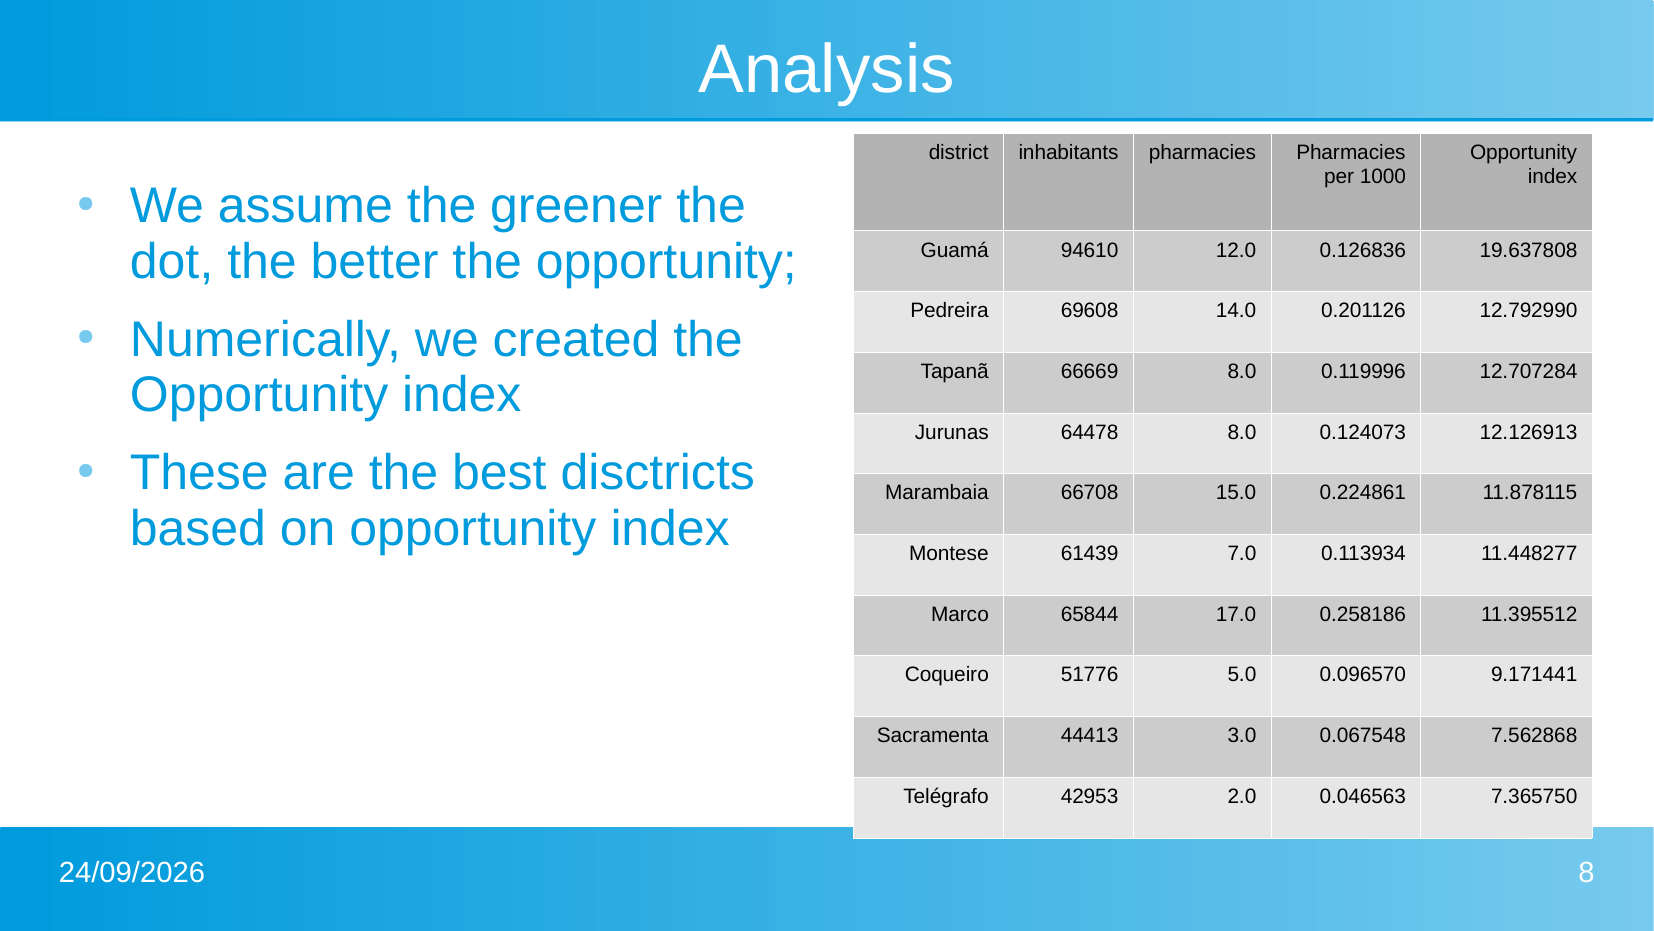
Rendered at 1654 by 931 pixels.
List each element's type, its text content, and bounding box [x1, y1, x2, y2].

table_cell Guamá [854, 231, 1003, 291]
table_cell 12.707284 [1421, 353, 1592, 413]
table_cell 8.0 [1134, 414, 1271, 473]
table_cell 19.637808 [1421, 231, 1592, 291]
table_cell Coqueiro [854, 656, 1003, 716]
table_header district [854, 134, 1003, 230]
table_cell Montese [854, 535, 1003, 595]
table_cell 0.201126 [1272, 292, 1420, 352]
table_cell 11.878115 [1421, 474, 1592, 534]
table_cell 2.0 [1134, 778, 1271, 838]
table_cell 9.171441 [1421, 656, 1592, 716]
table_cell 11.448277 [1421, 535, 1592, 595]
table_cell Jurunas [854, 414, 1003, 473]
table_cell 44413 [1004, 717, 1133, 777]
list We assume the greener the dot, the better the opportunity; Numerically, we created the Opportunity index These are the best disctricts based on opportunity index [59, 177, 809, 768]
table_cell 12.0 [1134, 231, 1271, 291]
table_cell 65844 [1004, 596, 1133, 655]
table_cell 69608 [1004, 292, 1133, 352]
table_cell Sacramenta [854, 717, 1003, 777]
table_cell 17.0 [1134, 596, 1271, 655]
table_cell 0.096570 [1272, 656, 1420, 716]
table_cell 7.0 [1134, 535, 1271, 595]
table_cell 14.0 [1134, 292, 1271, 352]
table_header Pharmacies per 1000 [1272, 134, 1420, 230]
table_cell 7.562868 [1421, 717, 1592, 777]
table_cell 94610 [1004, 231, 1133, 291]
table_cell 5.0 [1134, 656, 1271, 716]
table_cell 7.365750 [1421, 778, 1592, 838]
table_cell 64478 [1004, 414, 1133, 473]
table_cell 66669 [1004, 353, 1133, 413]
table_cell 0.258186 [1272, 596, 1420, 655]
table_cell 0.067548 [1272, 717, 1420, 777]
table_cell 0.113934 [1272, 535, 1420, 595]
table_cell 0.124073 [1272, 414, 1420, 473]
table_cell 11.395512 [1421, 596, 1592, 655]
table_header Opportunity index [1421, 134, 1592, 230]
table_cell 66708 [1004, 474, 1133, 534]
table_cell Pedreira [854, 292, 1003, 352]
table_cell Marambaia [854, 474, 1003, 534]
table_header pharmacies [1134, 134, 1271, 230]
table_cell 0.119996 [1272, 353, 1420, 413]
table_cell 0.224861 [1272, 474, 1420, 534]
table_cell 15.0 [1134, 474, 1271, 534]
table_header inhabitants [1004, 134, 1133, 230]
table_cell 0.046563 [1272, 778, 1420, 838]
table_cell 3.0 [1134, 717, 1271, 777]
table_cell 61439 [1004, 535, 1133, 595]
table_cell 0.126836 [1272, 231, 1420, 291]
title Analysis [59, 29, 1595, 108]
table_cell 42953 [1004, 778, 1133, 838]
table_cell 51776 [1004, 656, 1133, 716]
table_cell 12.792990 [1421, 292, 1592, 352]
table_cell 8.0 [1134, 353, 1271, 413]
table_cell Tapanã [854, 353, 1003, 413]
table_cell Telégrafo [854, 778, 1003, 838]
table_cell 12.126913 [1421, 414, 1592, 473]
table_cell Marco [854, 596, 1003, 655]
